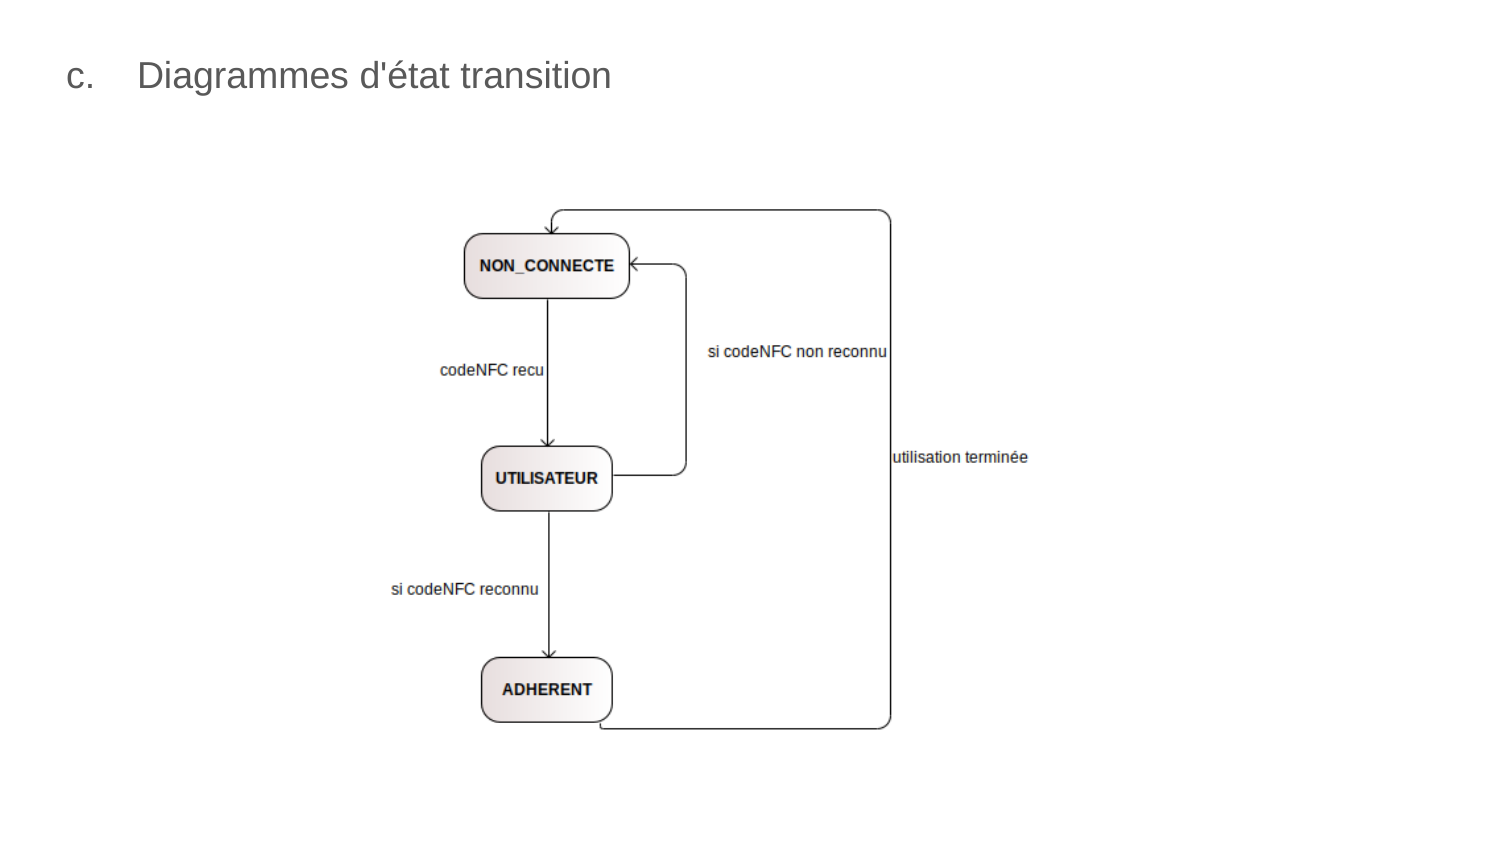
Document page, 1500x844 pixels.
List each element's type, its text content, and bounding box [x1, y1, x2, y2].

list c. Diagrammes d'état transition [51, 33, 1363, 594]
picture [365, 594, 1055, 756]
